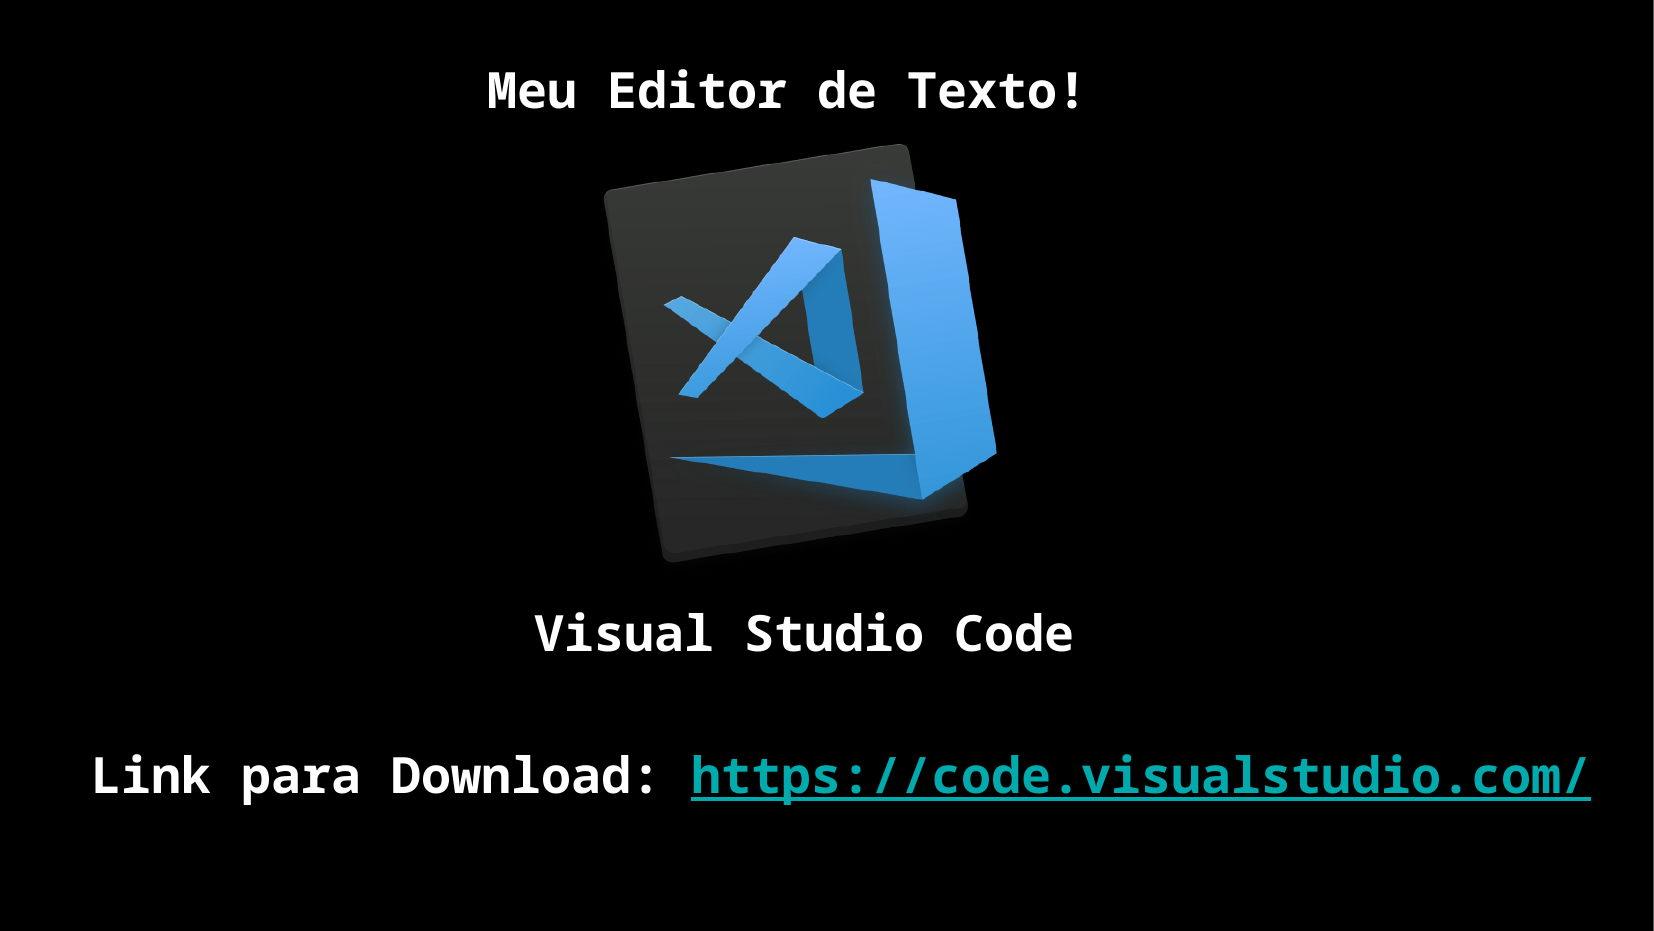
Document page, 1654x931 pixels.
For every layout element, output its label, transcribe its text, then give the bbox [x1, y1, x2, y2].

text_box Visual Studio Code [519, 590, 1090, 669]
picture [0, 0, 1654, 931]
text_box Link para Download: https://code.visualstudio.com/ [76, 732, 1607, 811]
text_box Meu Editor de Texto! [472, 47, 1123, 137]
